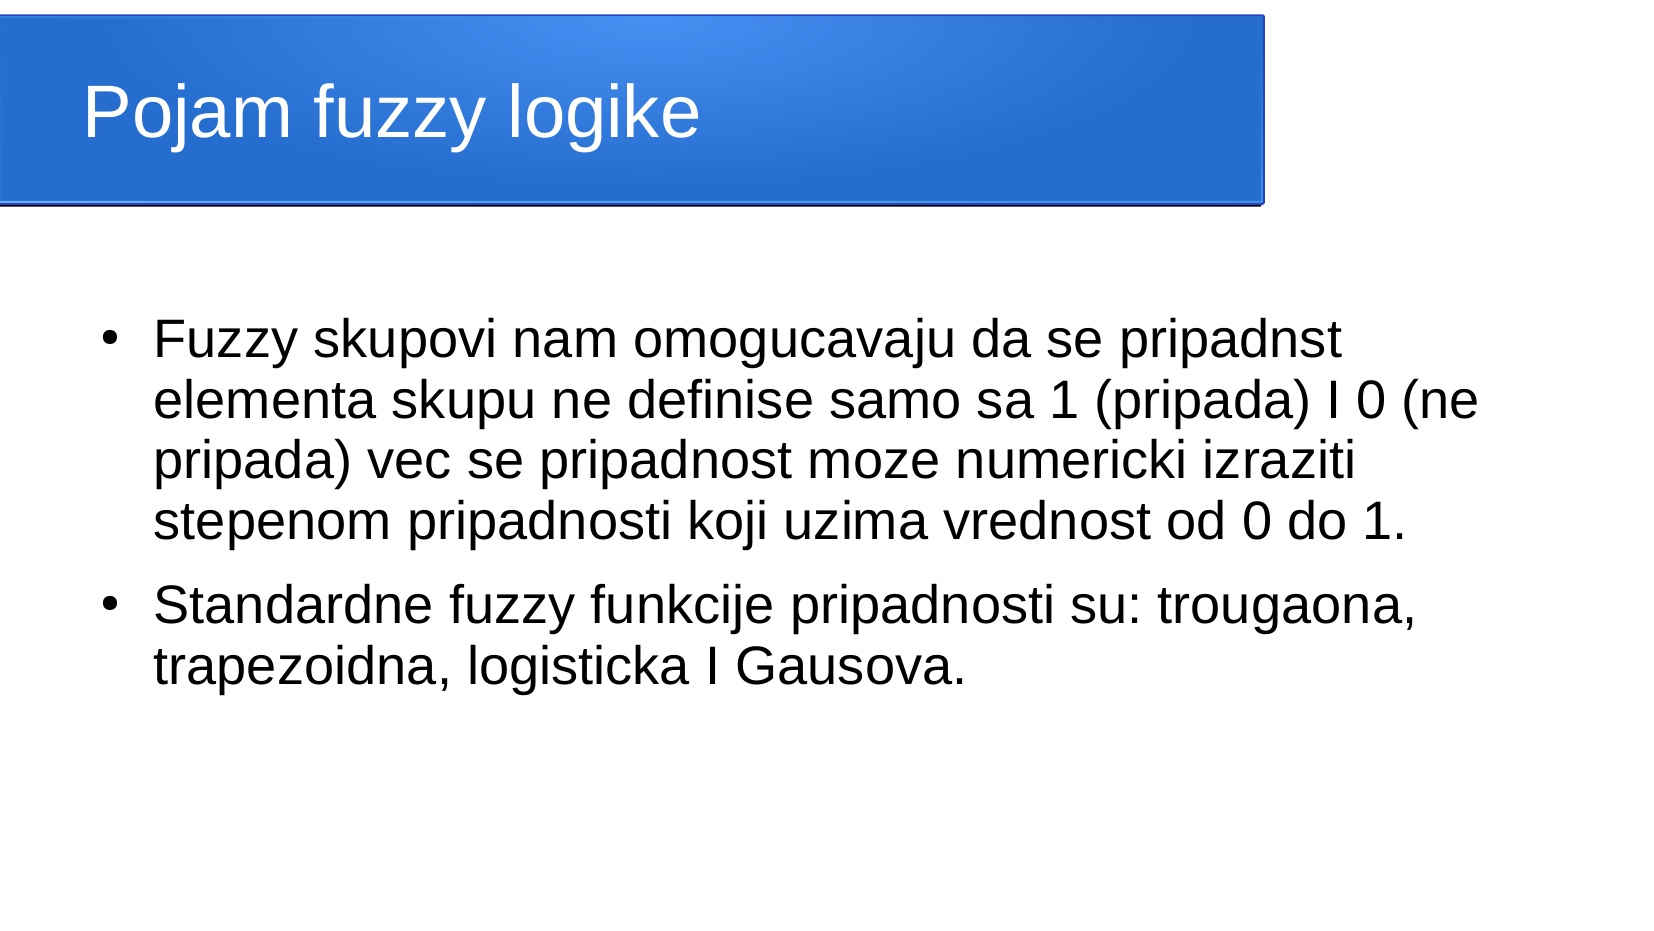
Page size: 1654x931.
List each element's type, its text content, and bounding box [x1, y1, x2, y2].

list Fuzzy skupovi nam omogucavaju da se pripadnst elementa skupu ne definise samo sa 1 (pripada) I 0 (ne pripada) vec se pripadnost moze numericki izraziti stepenom pripadnosti koji uzima vrednost od 0 do 1. Standardne fuzzy funkcije pripadnosti su: trougaona, trapezoidna, logisticka I Gausova. [82, 224, 1571, 764]
title Pojam fuzzy logike [82, 35, 1235, 189]
